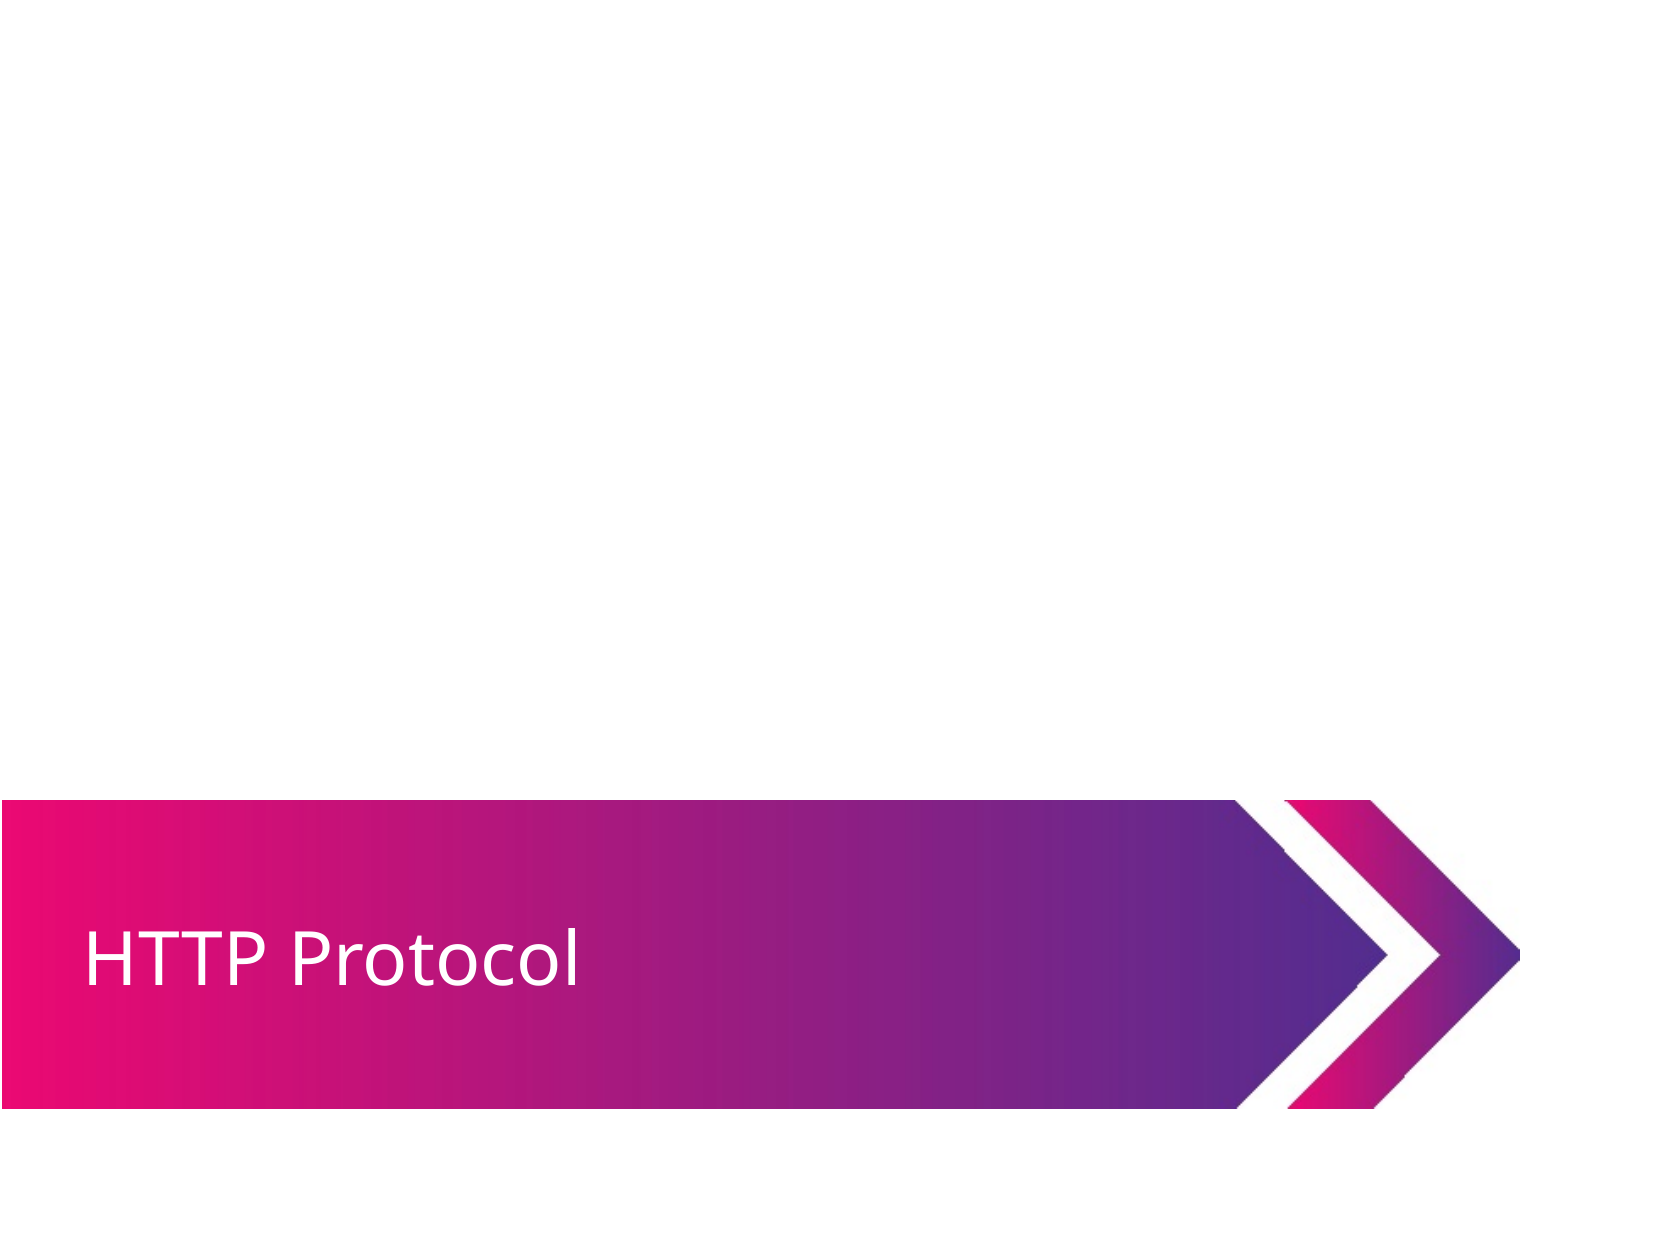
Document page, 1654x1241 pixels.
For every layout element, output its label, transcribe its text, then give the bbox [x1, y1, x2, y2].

title HTTP Protocol [82, 852, 1396, 1060]
picture [2, 800, 1520, 1109]
